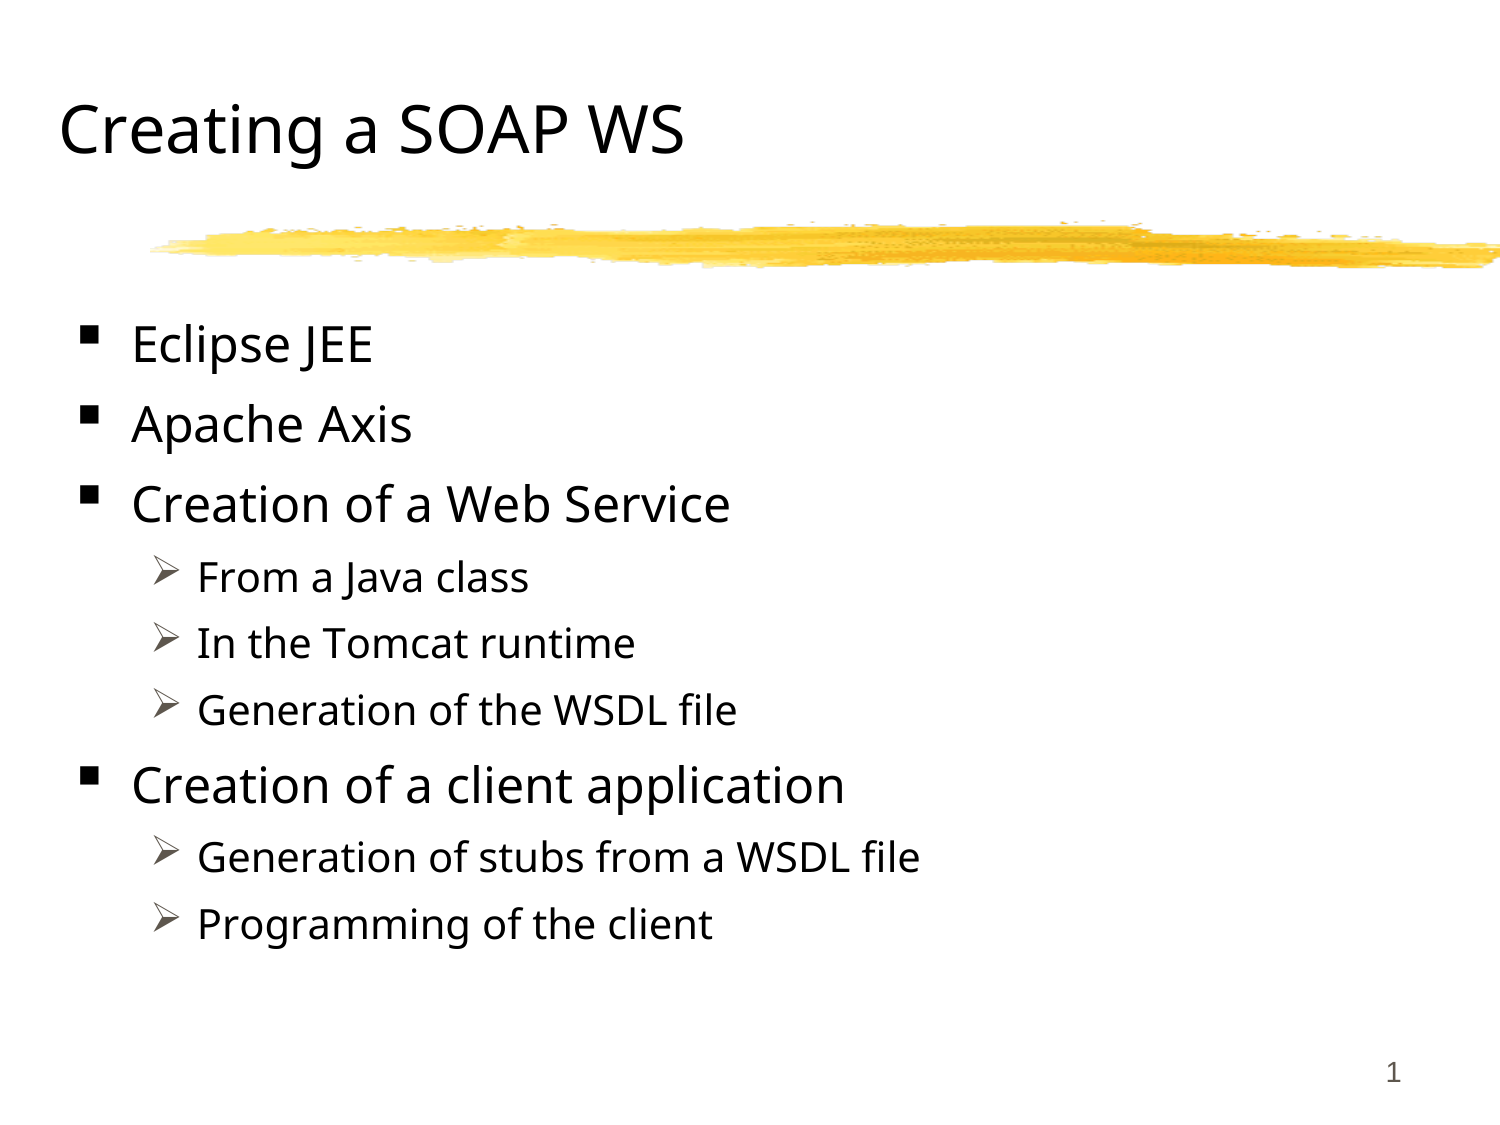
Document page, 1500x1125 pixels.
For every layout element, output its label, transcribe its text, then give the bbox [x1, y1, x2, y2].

picture [150, 215, 1500, 279]
title Creating a SOAP WS [58, 31, 1334, 229]
list Eclipse JEE Apache Axis Creation of a Web Service From a Java class In the Tomcat runtime Generation of the WSDL file Creation of a client application Generation of stubs from a WSDL file Programming of the client [75, 309, 1417, 962]
